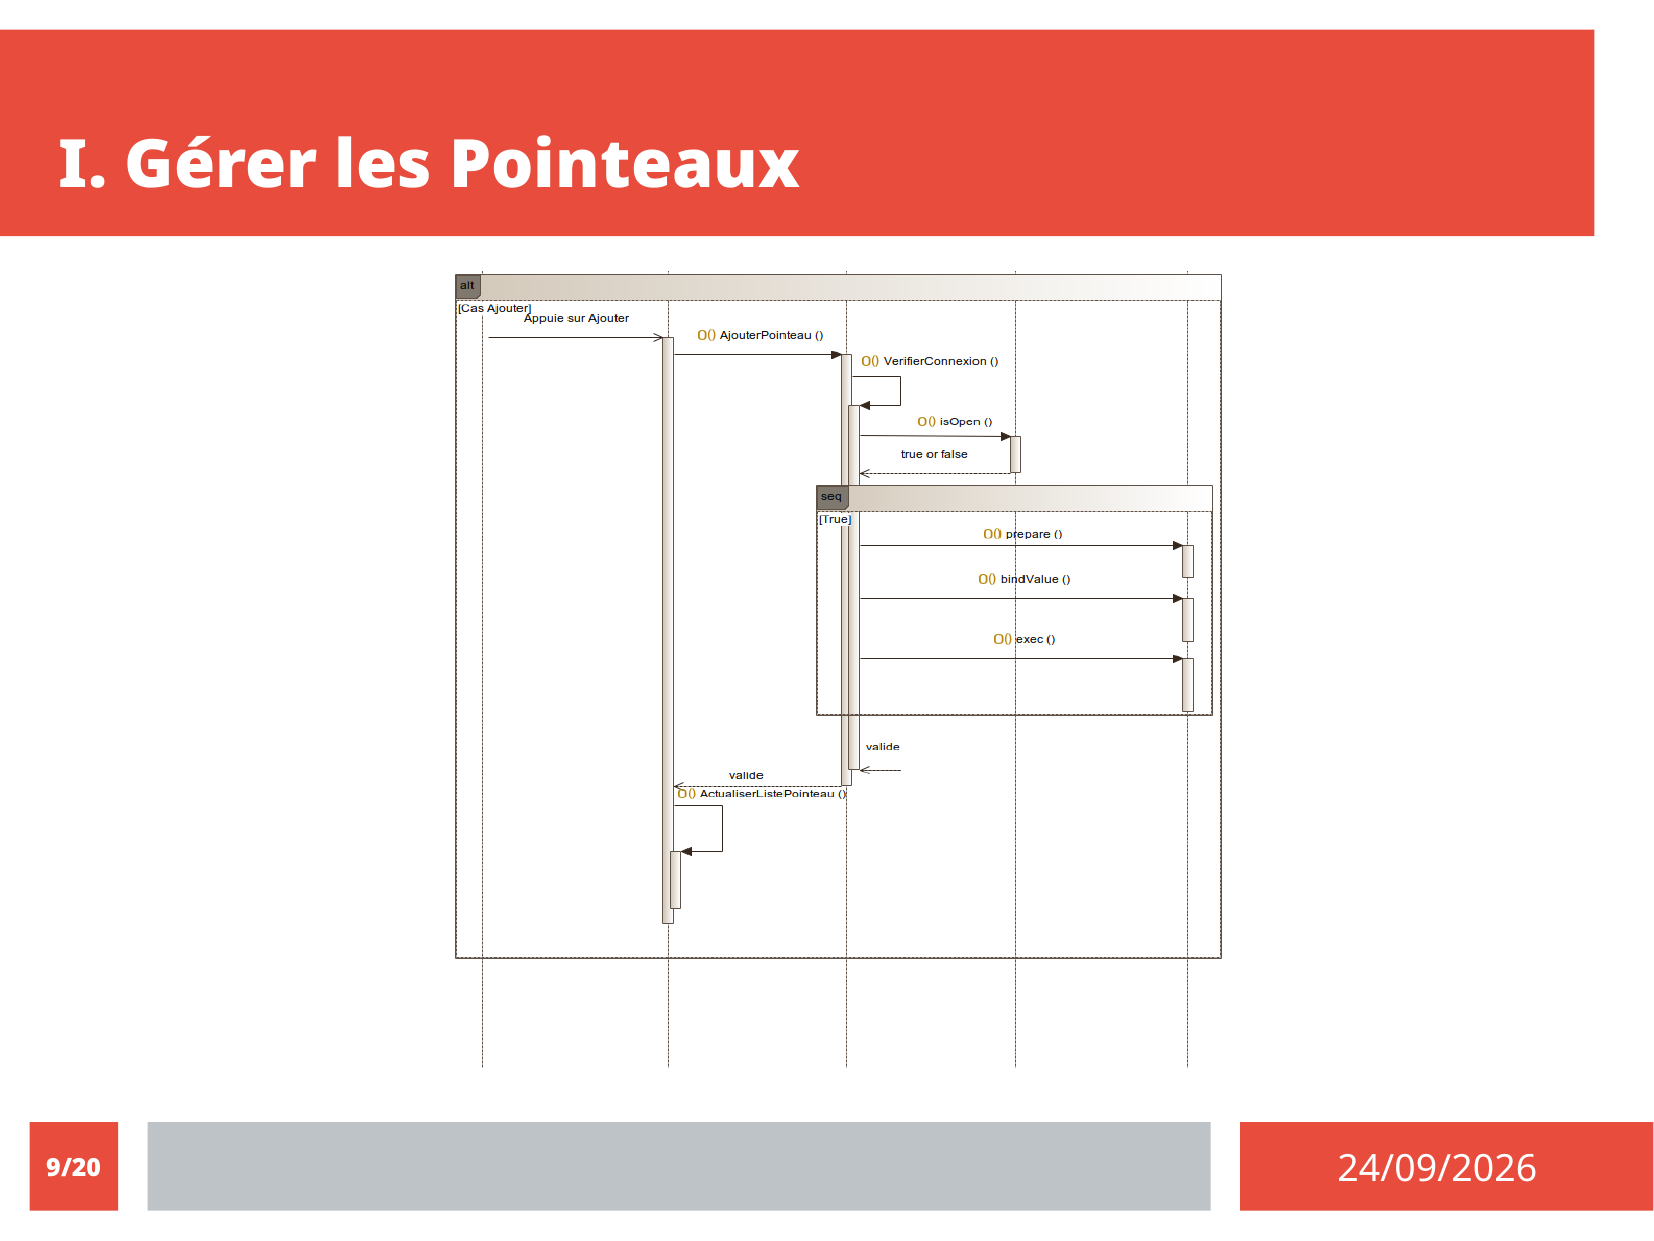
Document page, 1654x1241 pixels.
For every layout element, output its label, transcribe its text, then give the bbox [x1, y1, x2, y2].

picture [377, 271, 1264, 1077]
title I. Gérer les Pointeaux [59, 59, 1595, 207]
